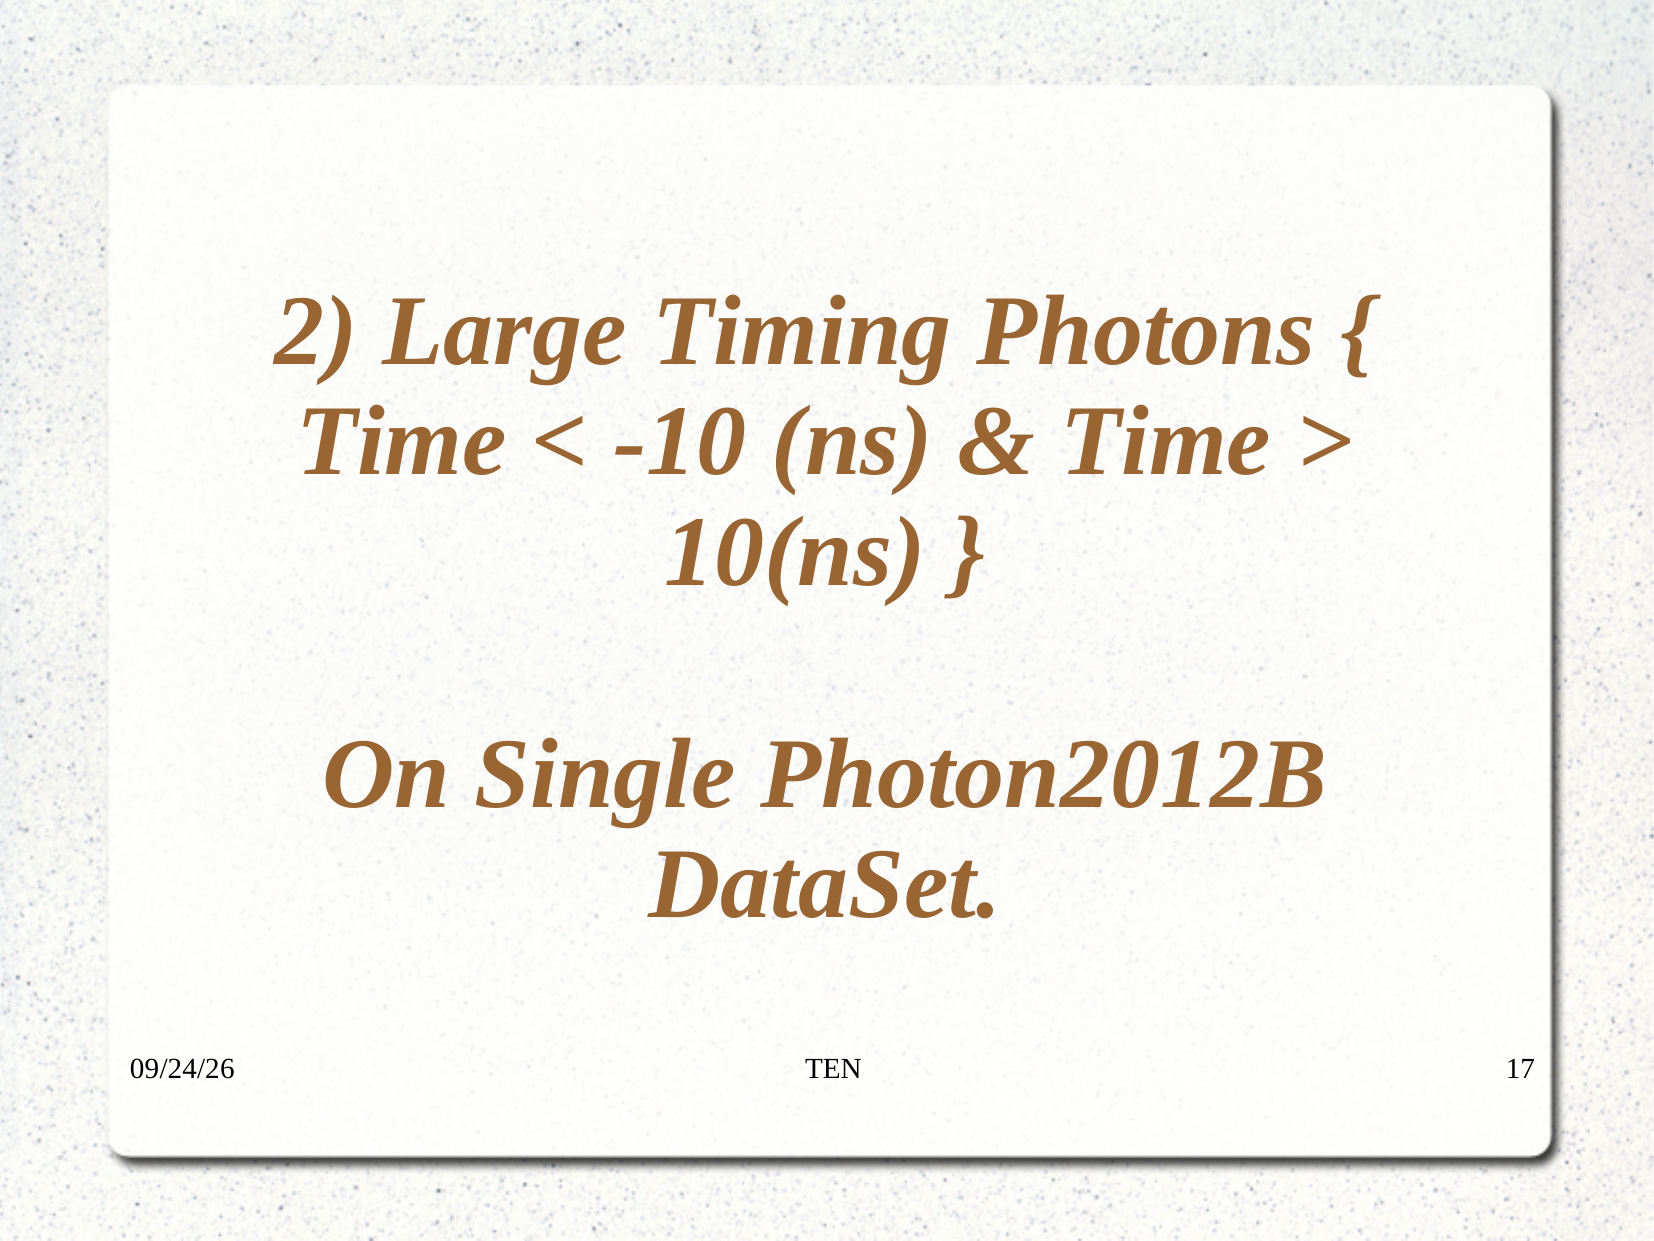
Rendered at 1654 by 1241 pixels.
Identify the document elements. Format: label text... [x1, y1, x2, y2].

picture [0, 0, 1654, 1241]
title 2) Large Timing Photons { Time < -10 (ns) & Time > 10(ns) } On Single Photon2012B DataSet. [210, 275, 1441, 940]
